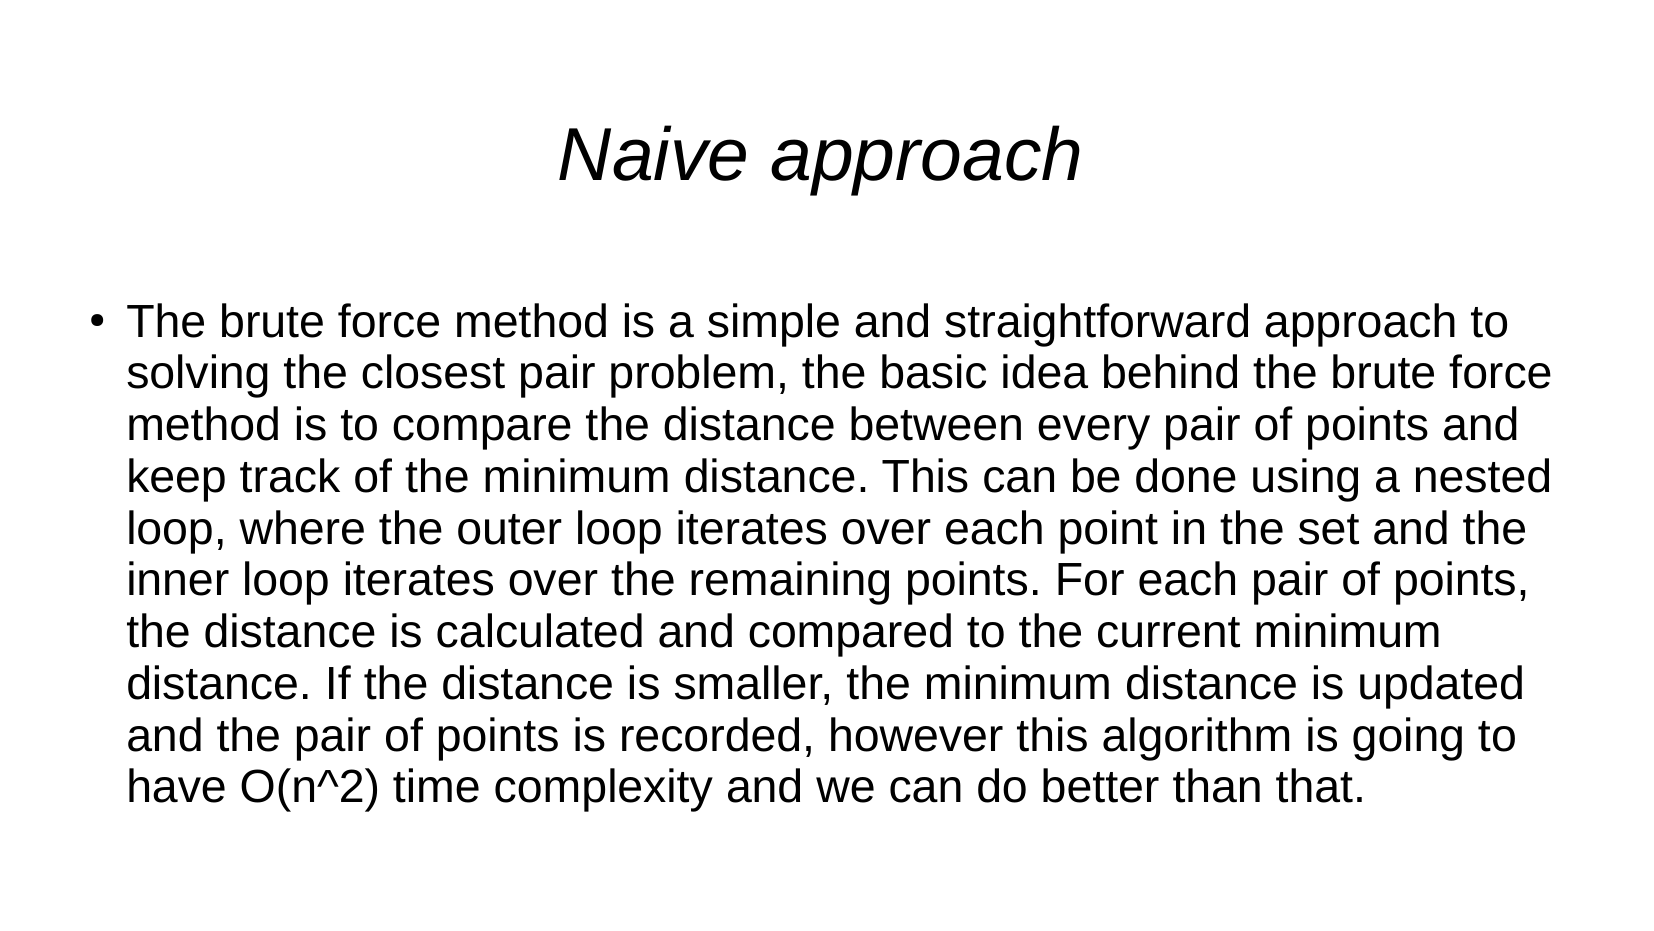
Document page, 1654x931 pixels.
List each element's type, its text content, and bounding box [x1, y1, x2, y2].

title Naive approach [76, 76, 1565, 232]
list The brute force method is a simple and straightforward approach to solving the closest pair problem, the basic idea behind the brute force method is to compare the distance between every pair of points and keep track of the minimum distance. This can be done using a nested loop, where the outer loop iterates over each point in the set and the inner loop iterates over the remaining points. For each pair of points, the distance is calculated and compared to the current minimum distance. If the distance is smaller, the minimum distance is updated and the pair of points is recorded, however this algorithm is going to have O(n^2) time complexity and we can do better than that. [76, 295, 1565, 835]
